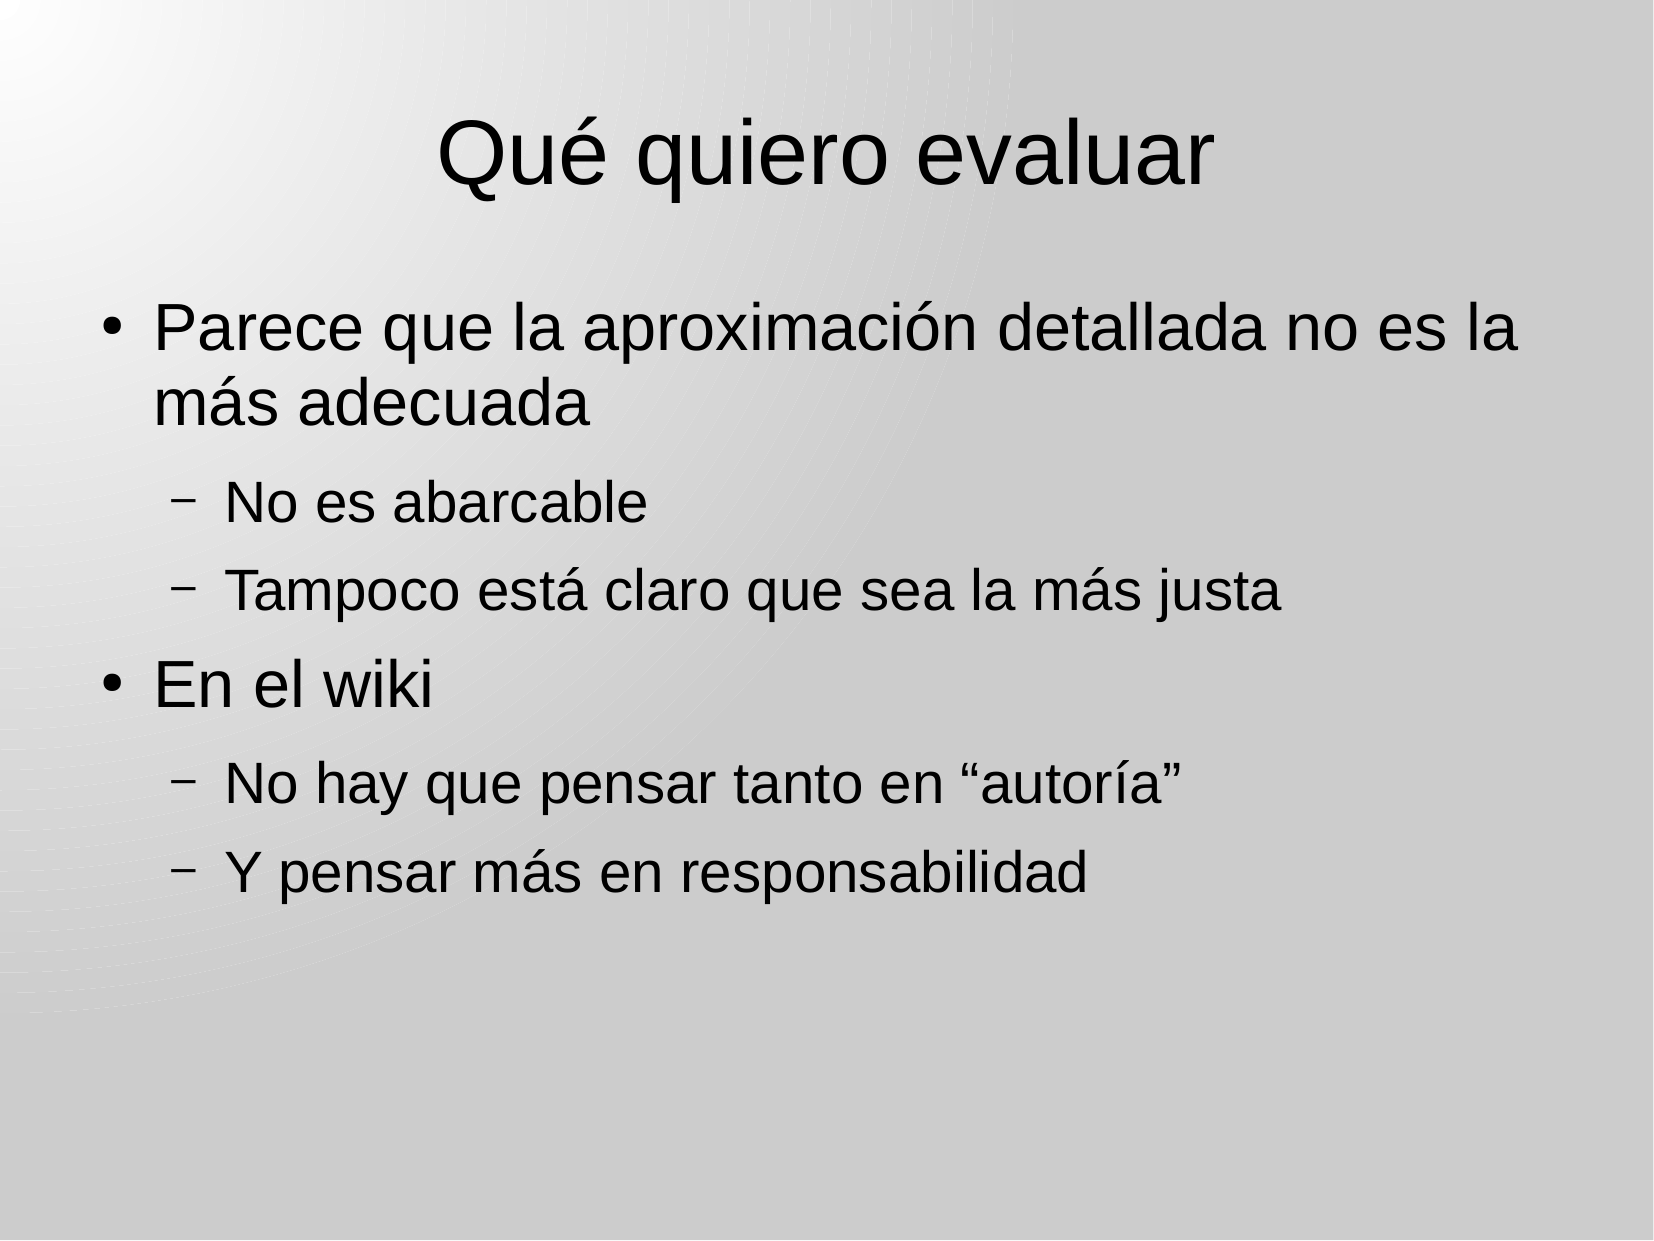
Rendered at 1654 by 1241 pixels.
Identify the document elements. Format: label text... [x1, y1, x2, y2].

title Qué quiero evaluar [82, 49, 1571, 257]
list Parece que la aproximación detallada no es la más adecuada No es abarcable Tampoco está claro que sea la más justa En el wiki No hay que pensar tanto en “autoría” Y pensar más en responsabilidad [82, 290, 1538, 1109]
